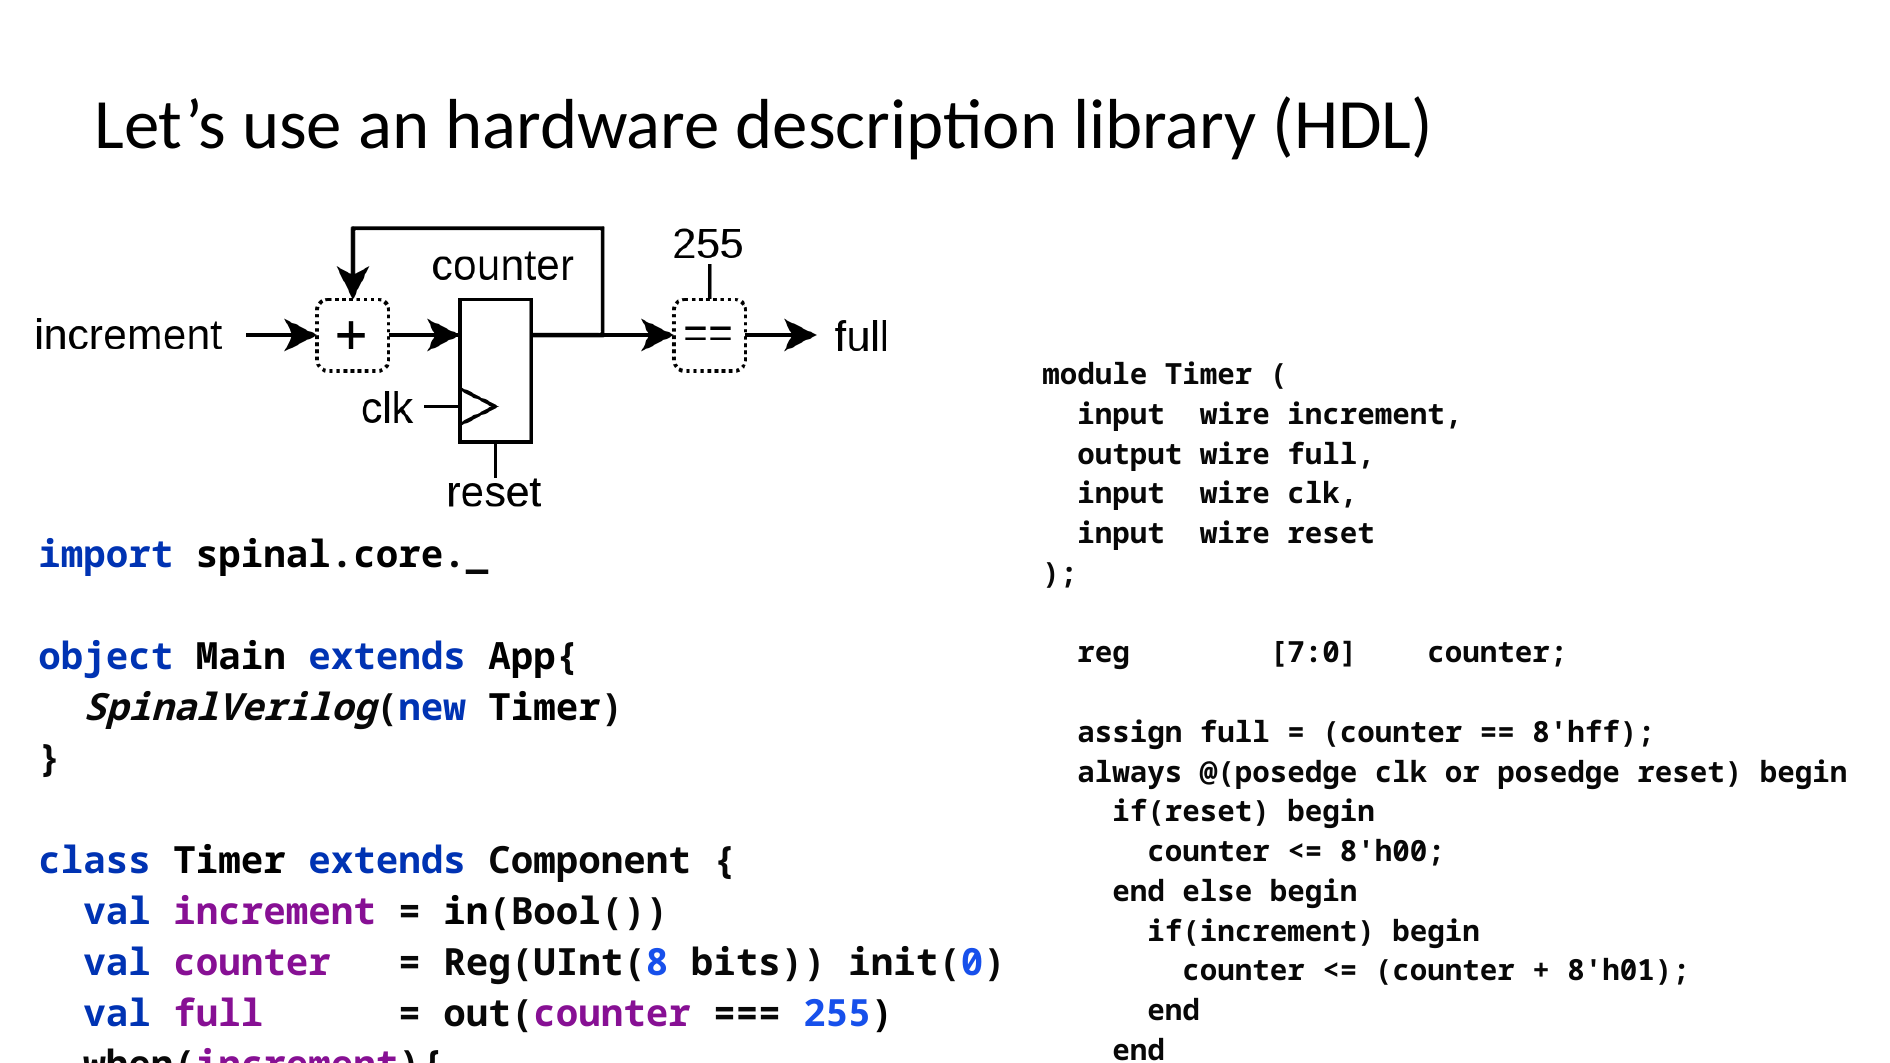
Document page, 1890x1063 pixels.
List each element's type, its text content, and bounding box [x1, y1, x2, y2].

picture [0, 165, 993, 565]
text_box import spinal.core._ object Main extends App{ SpinalVerilog(new Timer) } class Timer extends Component { val increment = in(Bool()) val counter = Reg(UInt(8 bits)) init(0) val full = out(counter === 255) when(increment){ counter := counter + 1 } } [23, 519, 1306, 1063]
title Let’s use an hardware description library (HDL) [94, 42, 1796, 220]
text_box module Timer ( input wire increment, output wire full, input wire clk, input wire reset ); reg [7:0] counter; assign full = (counter == 8'hff); always @(posedge clk or posedge reset) begin if(reset) begin counter <= 8'h00; end else begin if(increment) begin counter <= (counter + 8'h01); end end end endmodule [1027, 346, 1890, 1004]
